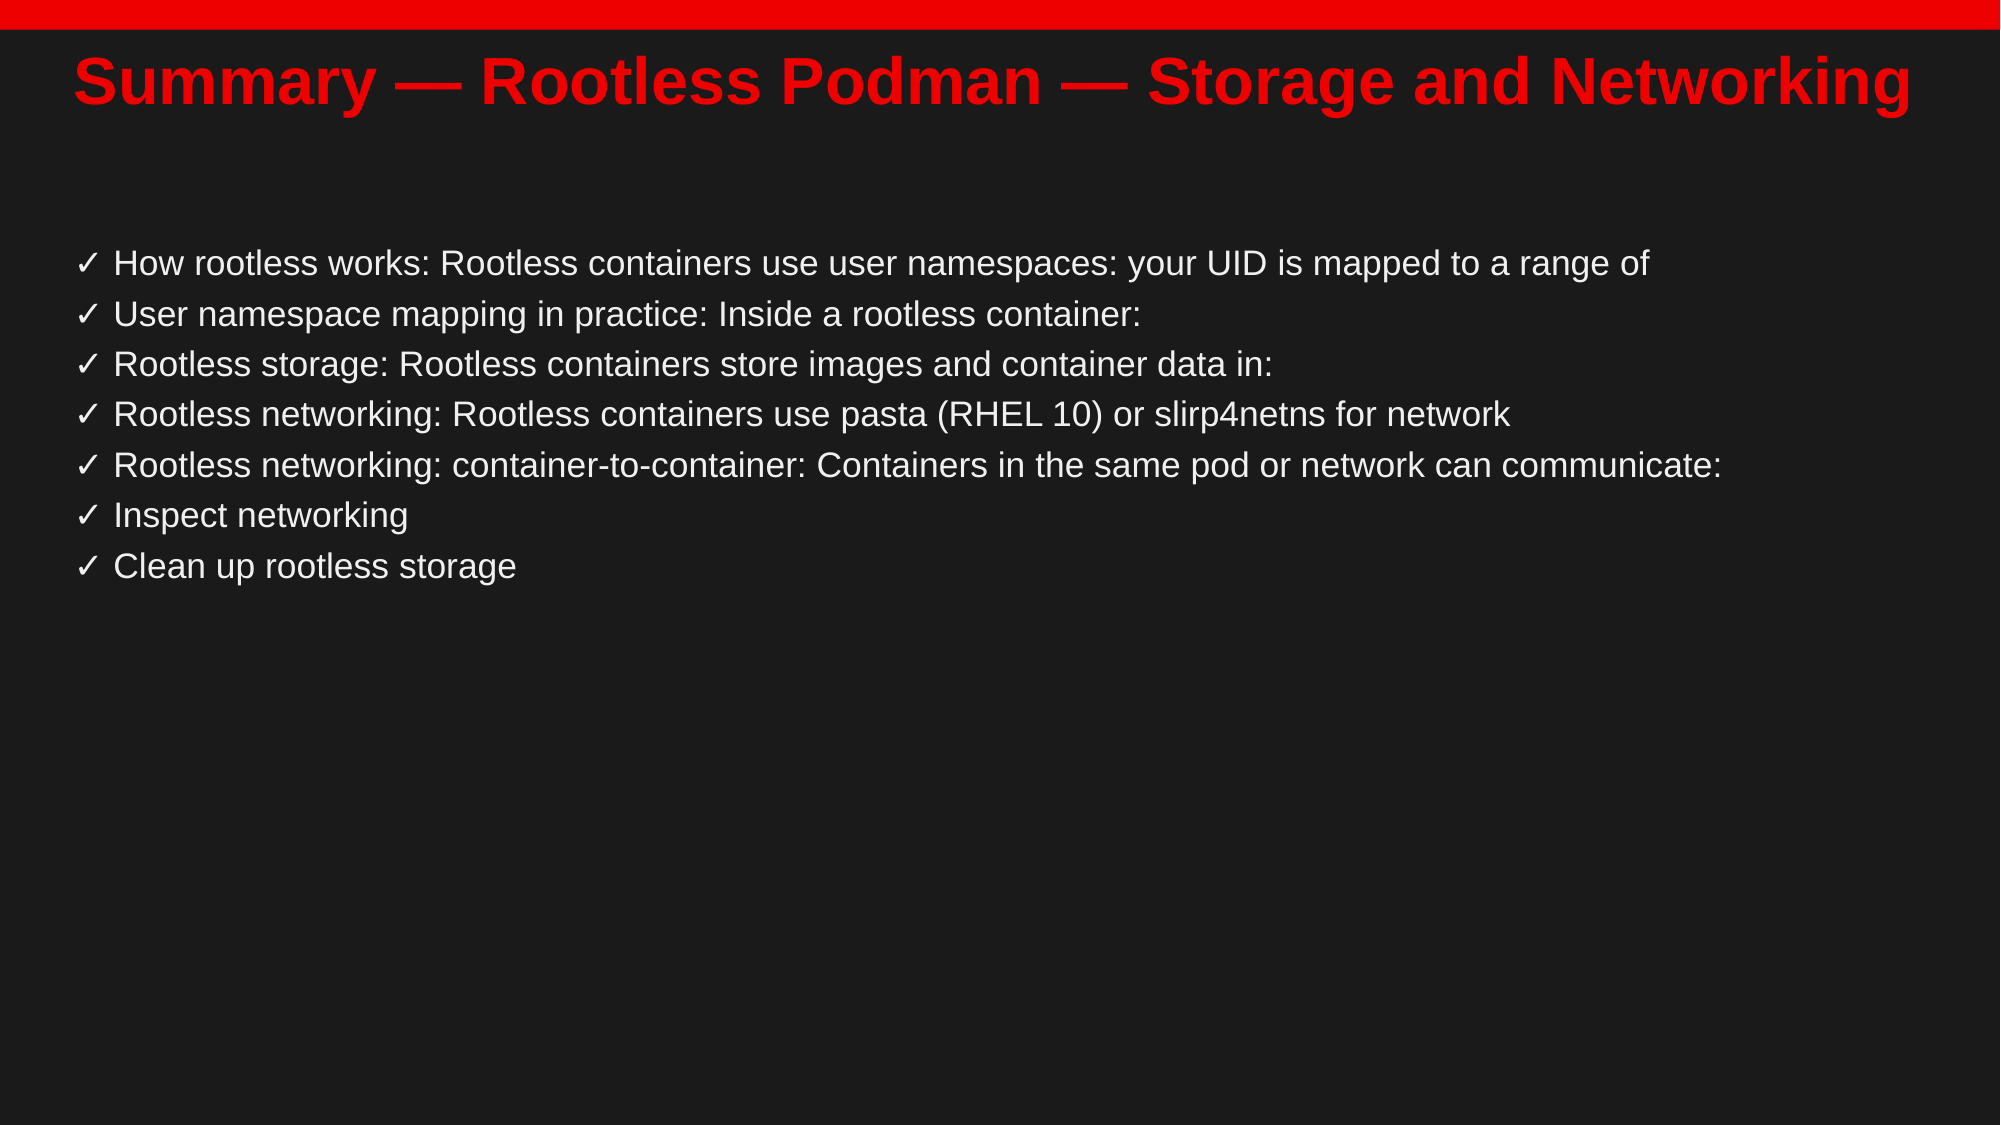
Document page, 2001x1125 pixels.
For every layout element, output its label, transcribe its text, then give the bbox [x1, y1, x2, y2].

text_box Summary — Rootless Podman — Storage and Networking [59, 36, 1942, 208]
text_box ✓ How rootless works: Rootless containers use user namespaces: your UID is mapped to a range of ✓ User namespace mapping in practice: Inside a rootless container: ✓ Rootless storage: Rootless containers store images and container data in: ✓ Rootless networking: Rootless containers use pasta (RHEL 10) or slirp4netns for network ✓ Rootless networking: container-to-container: Containers in the same pod or network can communicate: ✓ Inspect networking ✓ Clean up rootless storage [59, 236, 1942, 1037]
text_box [0, 0, 2001, 30]
